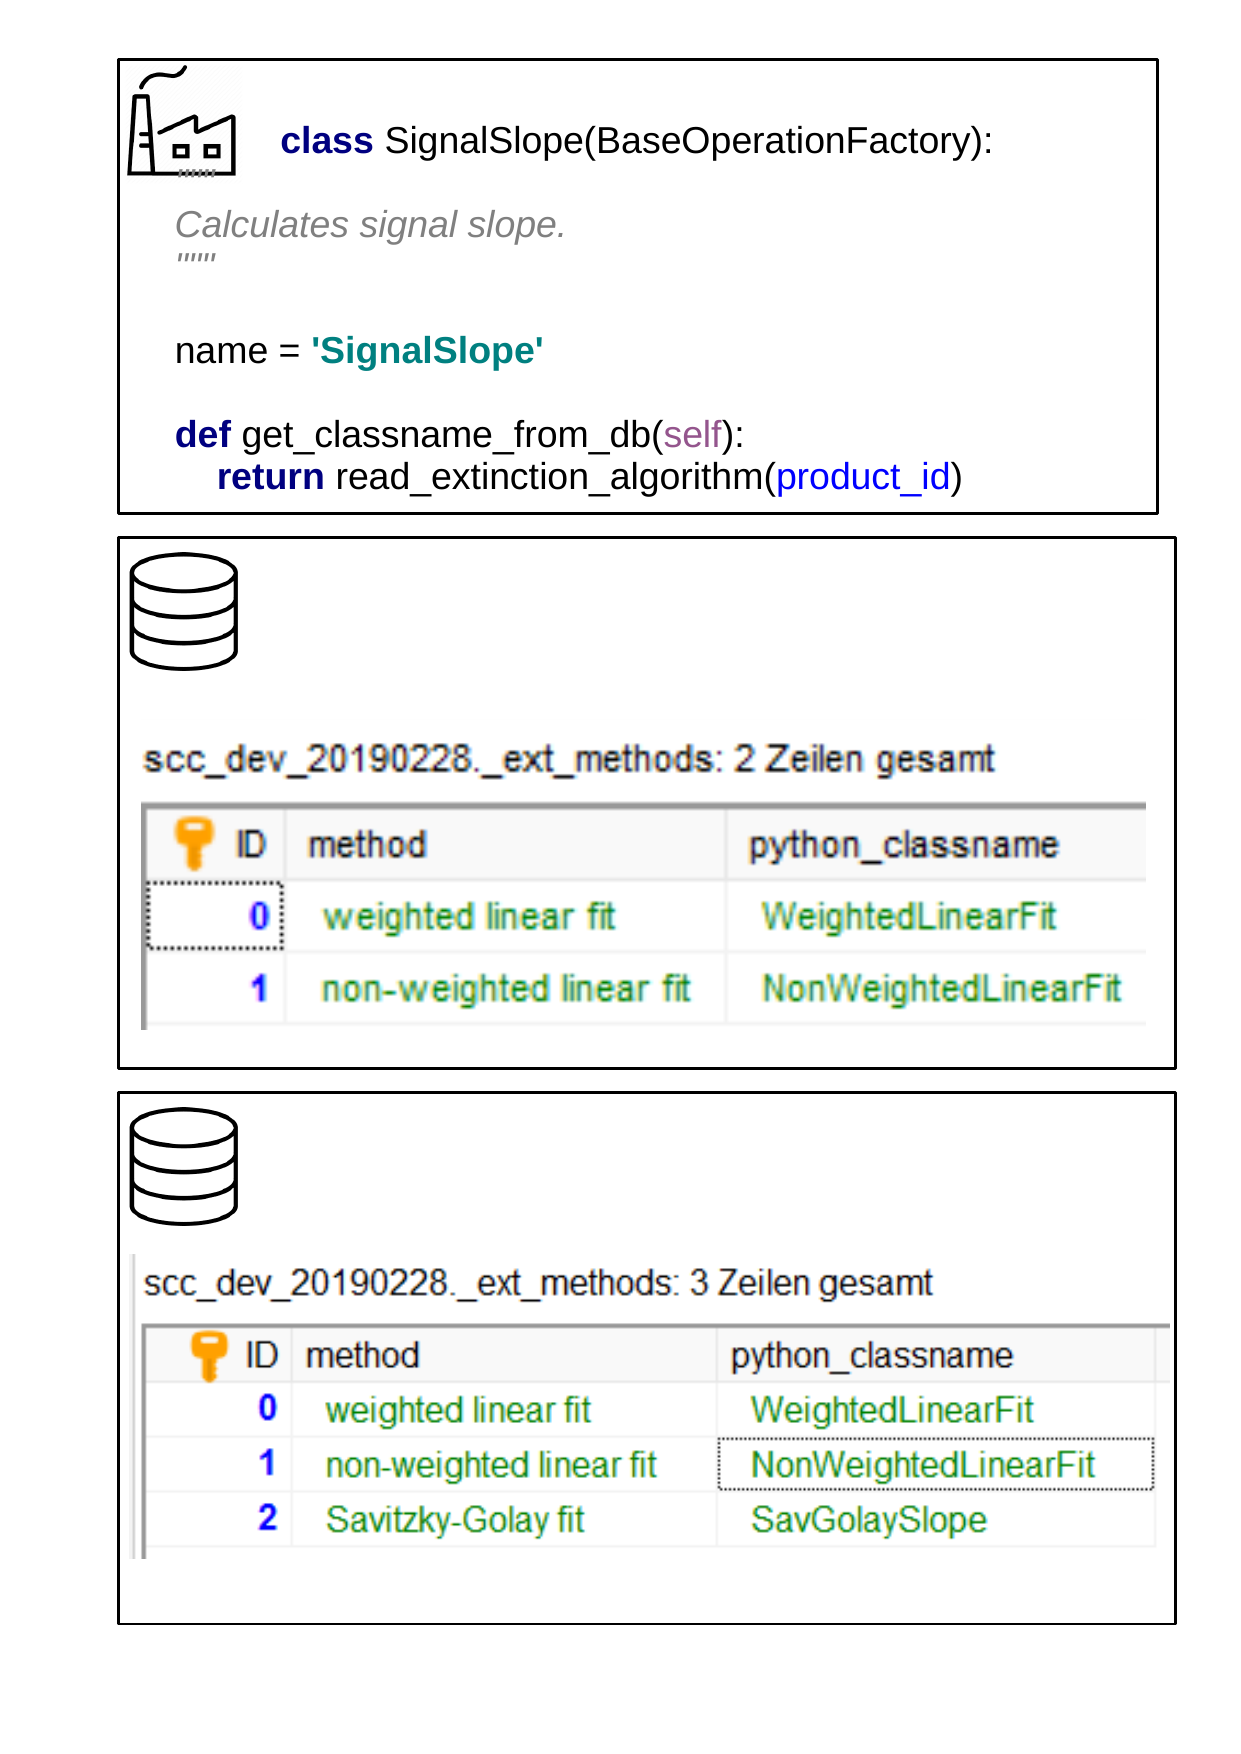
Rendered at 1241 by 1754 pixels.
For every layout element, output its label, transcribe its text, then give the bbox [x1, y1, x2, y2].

picture [124, 64, 243, 112]
picture [124, 1107, 243, 1226]
text_box class SignalSlope(BaseOperationFactory): """ Calculates signal slope. """ name = 'SignalSlope' def get_classname_from_db(self): return read_extinction_algorithm(product_id) [118, 112, 1158, 520]
picture [129, 1254, 1170, 1560]
picture [124, 552, 243, 671]
picture [141, 718, 1146, 1030]
